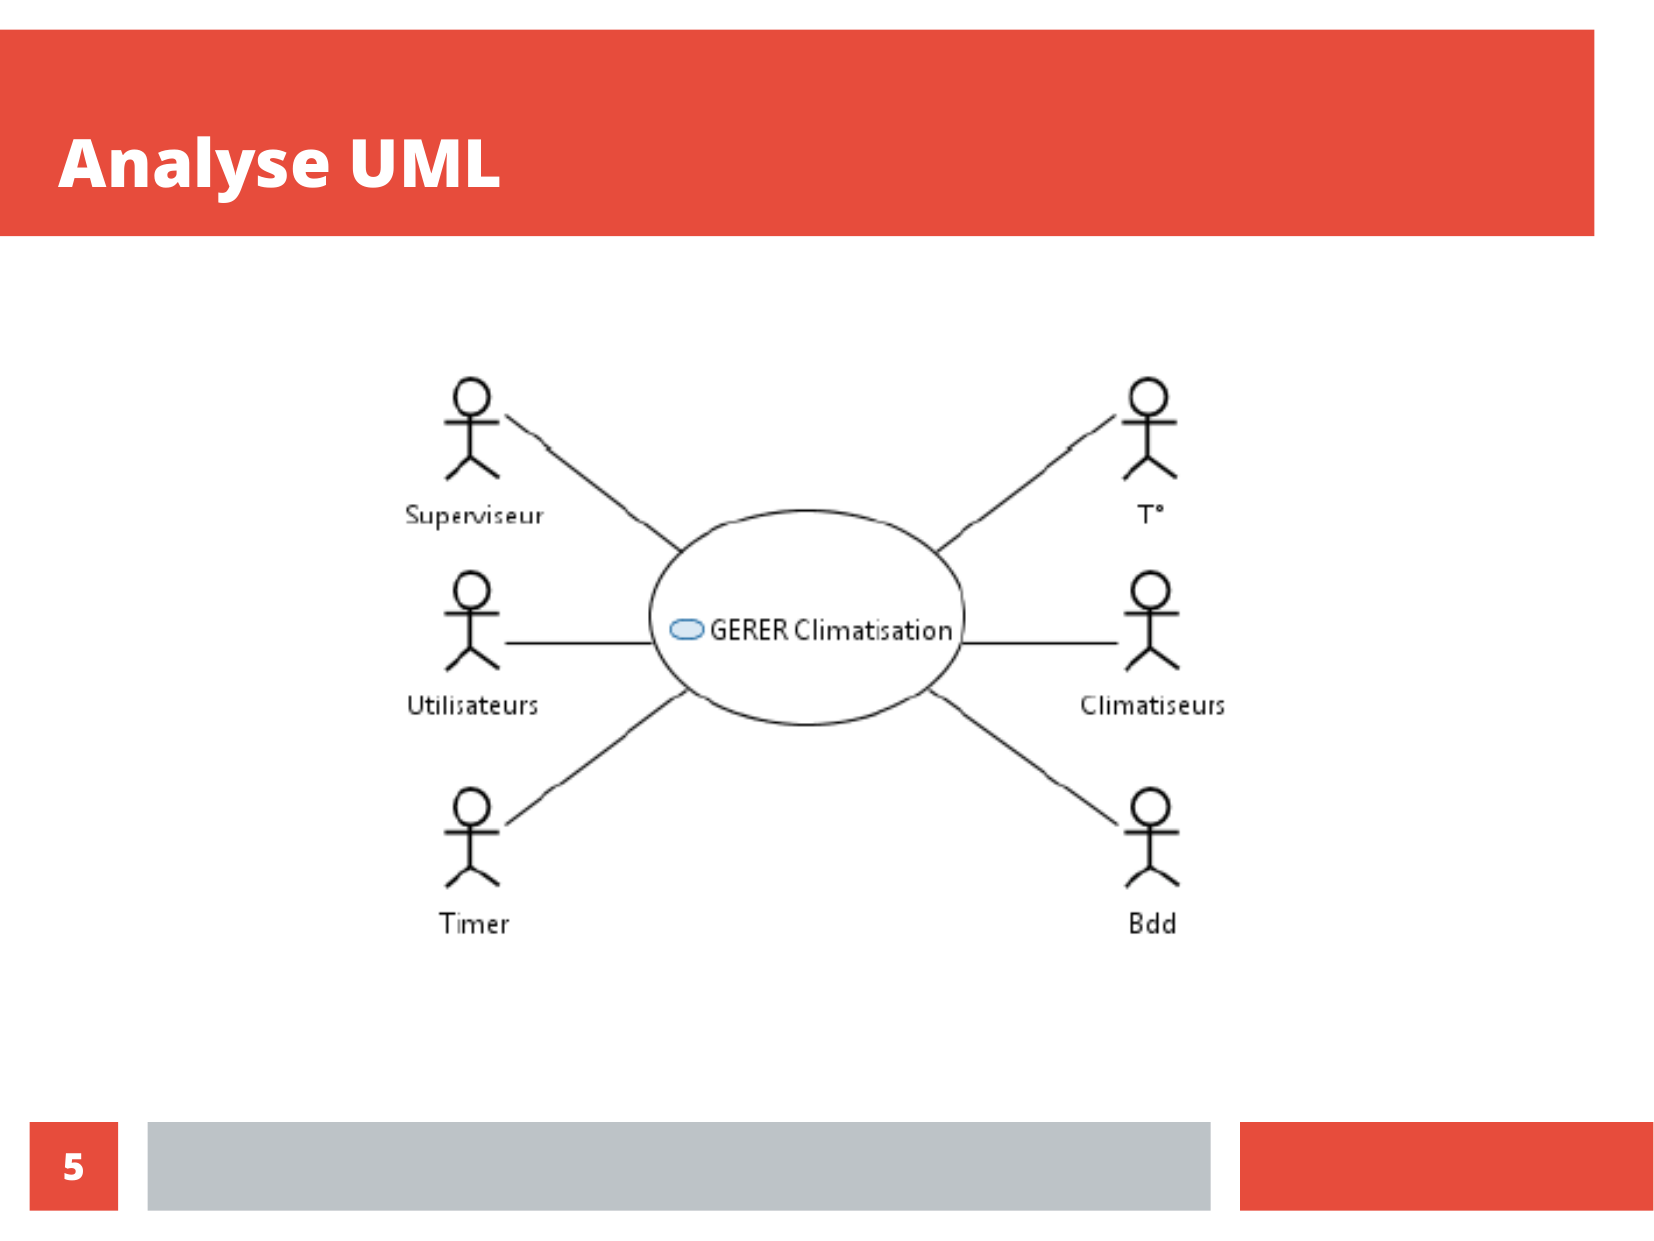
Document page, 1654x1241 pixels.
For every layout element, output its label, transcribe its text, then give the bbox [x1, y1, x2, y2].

title Analyse UML [59, 59, 1595, 207]
picture [342, 354, 1264, 969]
